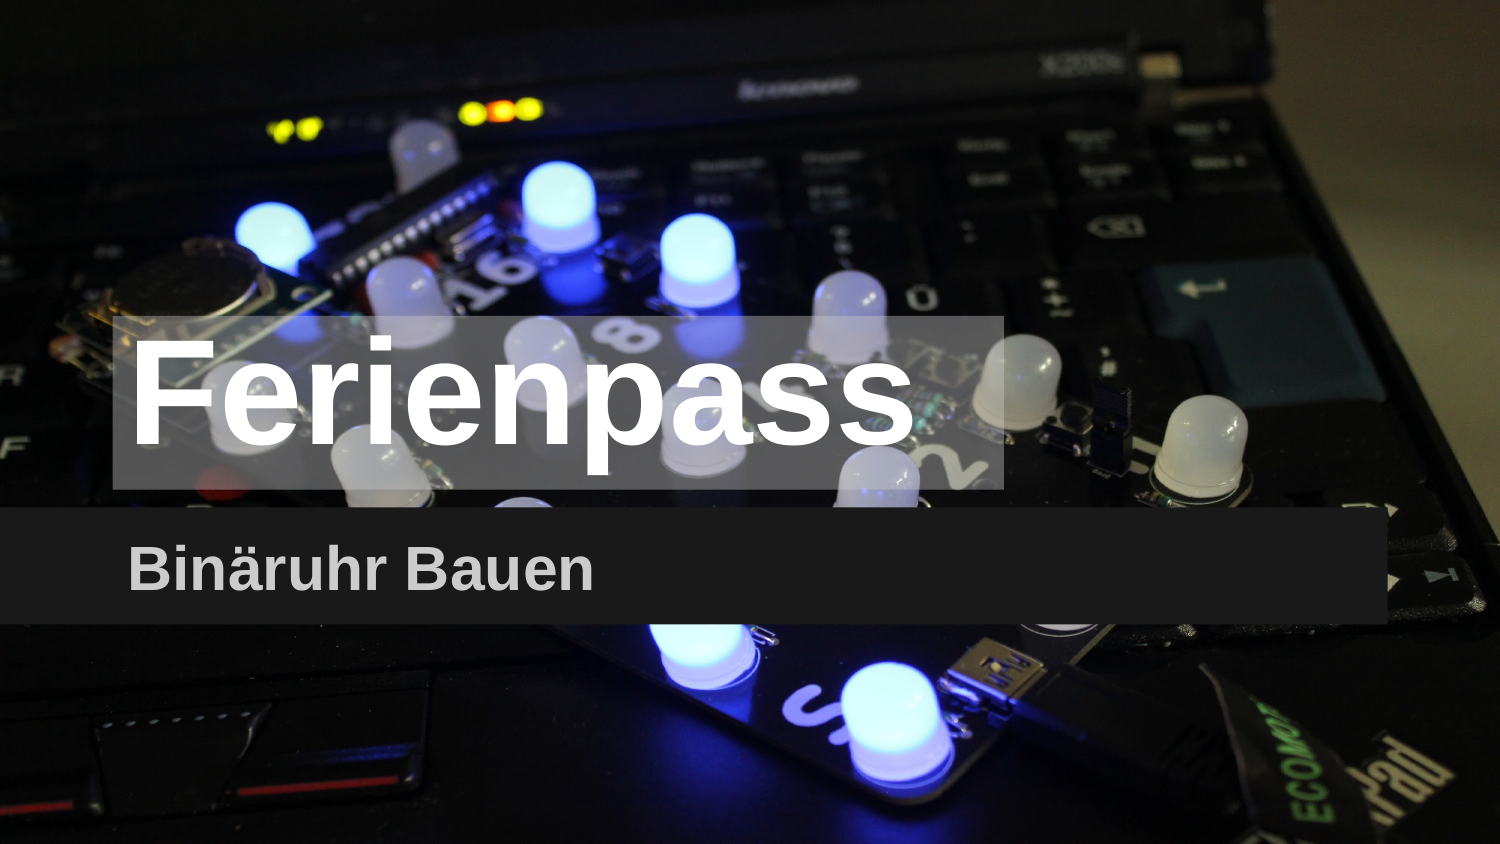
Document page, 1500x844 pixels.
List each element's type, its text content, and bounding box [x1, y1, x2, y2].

picture [0, 0, 1500, 844]
subtitle Binäruhr Bauen [112, 507, 1388, 625]
title Ferienpass [112, 315, 1004, 490]
